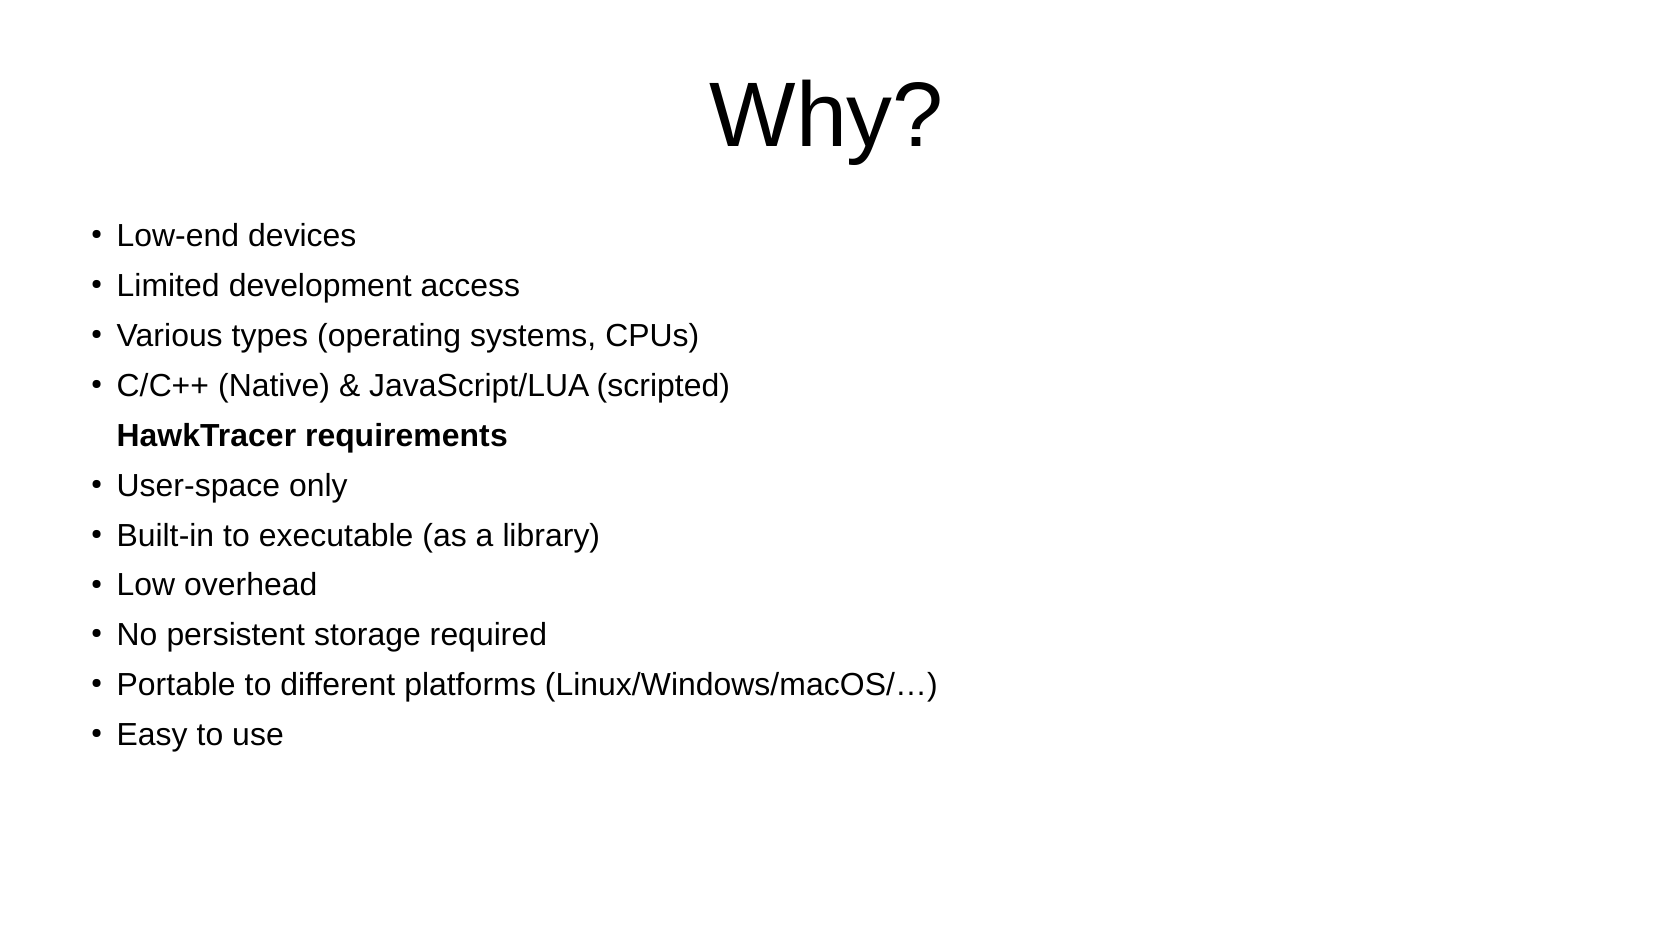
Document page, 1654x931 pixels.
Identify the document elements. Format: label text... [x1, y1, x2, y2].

title Why? [82, 37, 1571, 193]
list Low-end devices Limited development access Various types (operating systems, CPUs) C/C++ (Native) & JavaScript/LUA (scripted) HawkTracer requirements User-space only Built-in to executable (as a library) Low overhead No persistent storage required Portable to different platforms (Linux/Windows/macOS/…) Easy to use [82, 217, 1571, 758]
